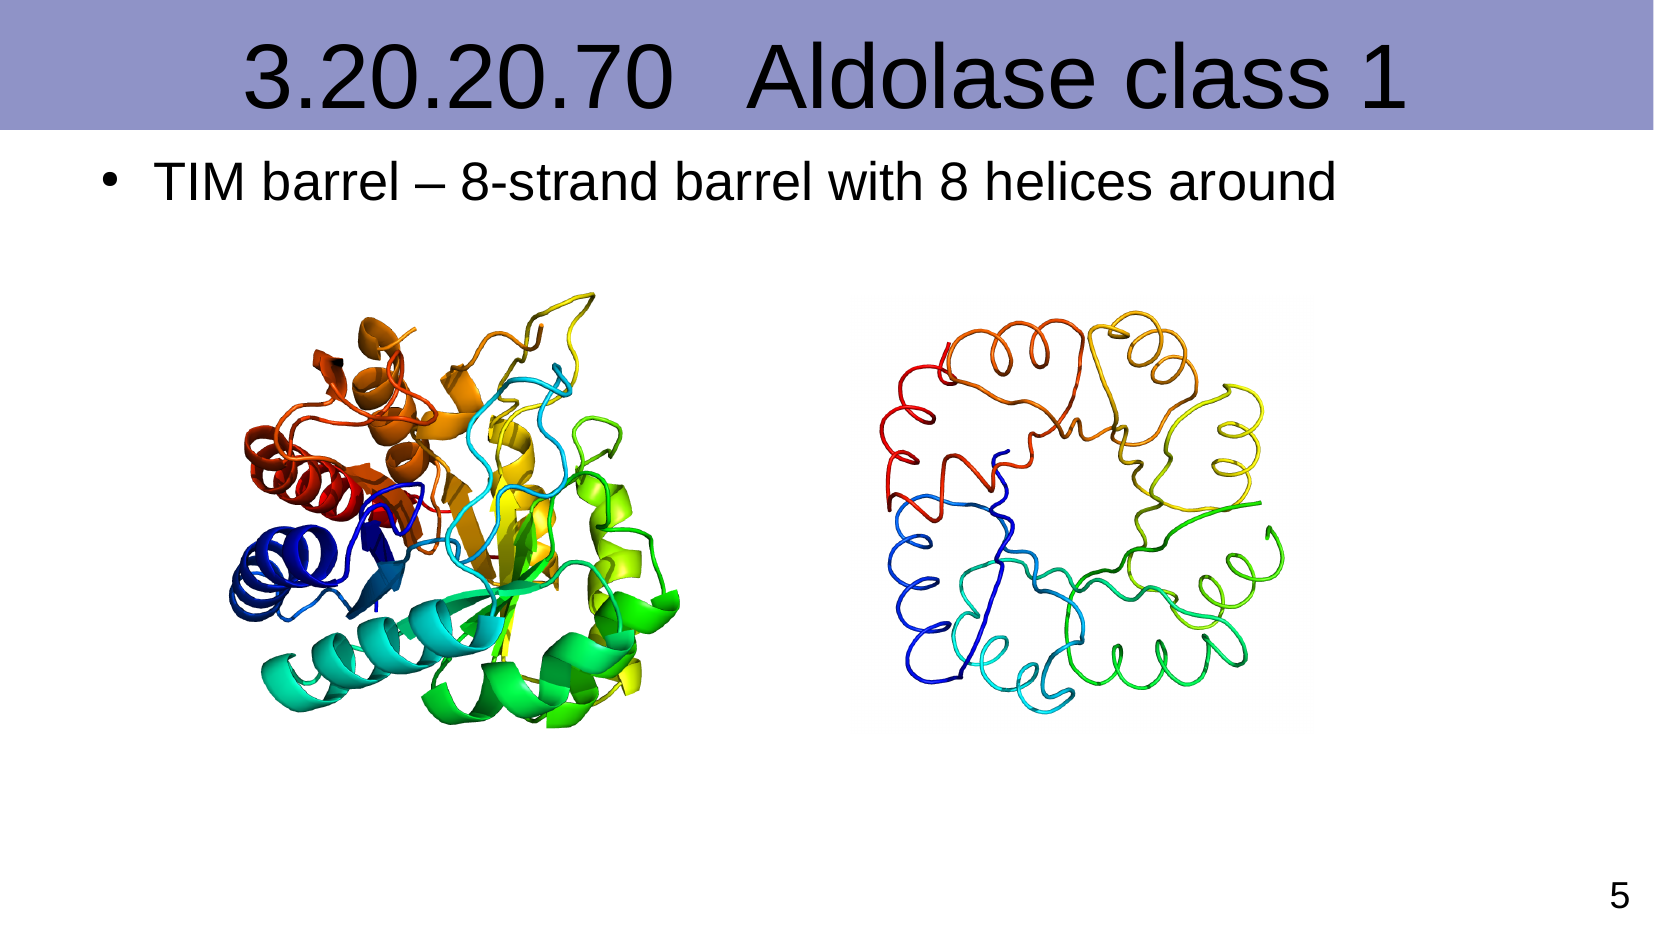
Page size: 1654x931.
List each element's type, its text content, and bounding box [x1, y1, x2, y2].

text_box [0, 0, 1654, 130]
picture [850, 295, 1314, 734]
title 3.20.20.70 Aldolase class 1 [82, 11, 1571, 142]
text_box <number> [1444, 866, 1646, 924]
list TIM barrel – 8-strand barrel with 8 helices around [82, 151, 1571, 758]
picture [219, 247, 697, 799]
